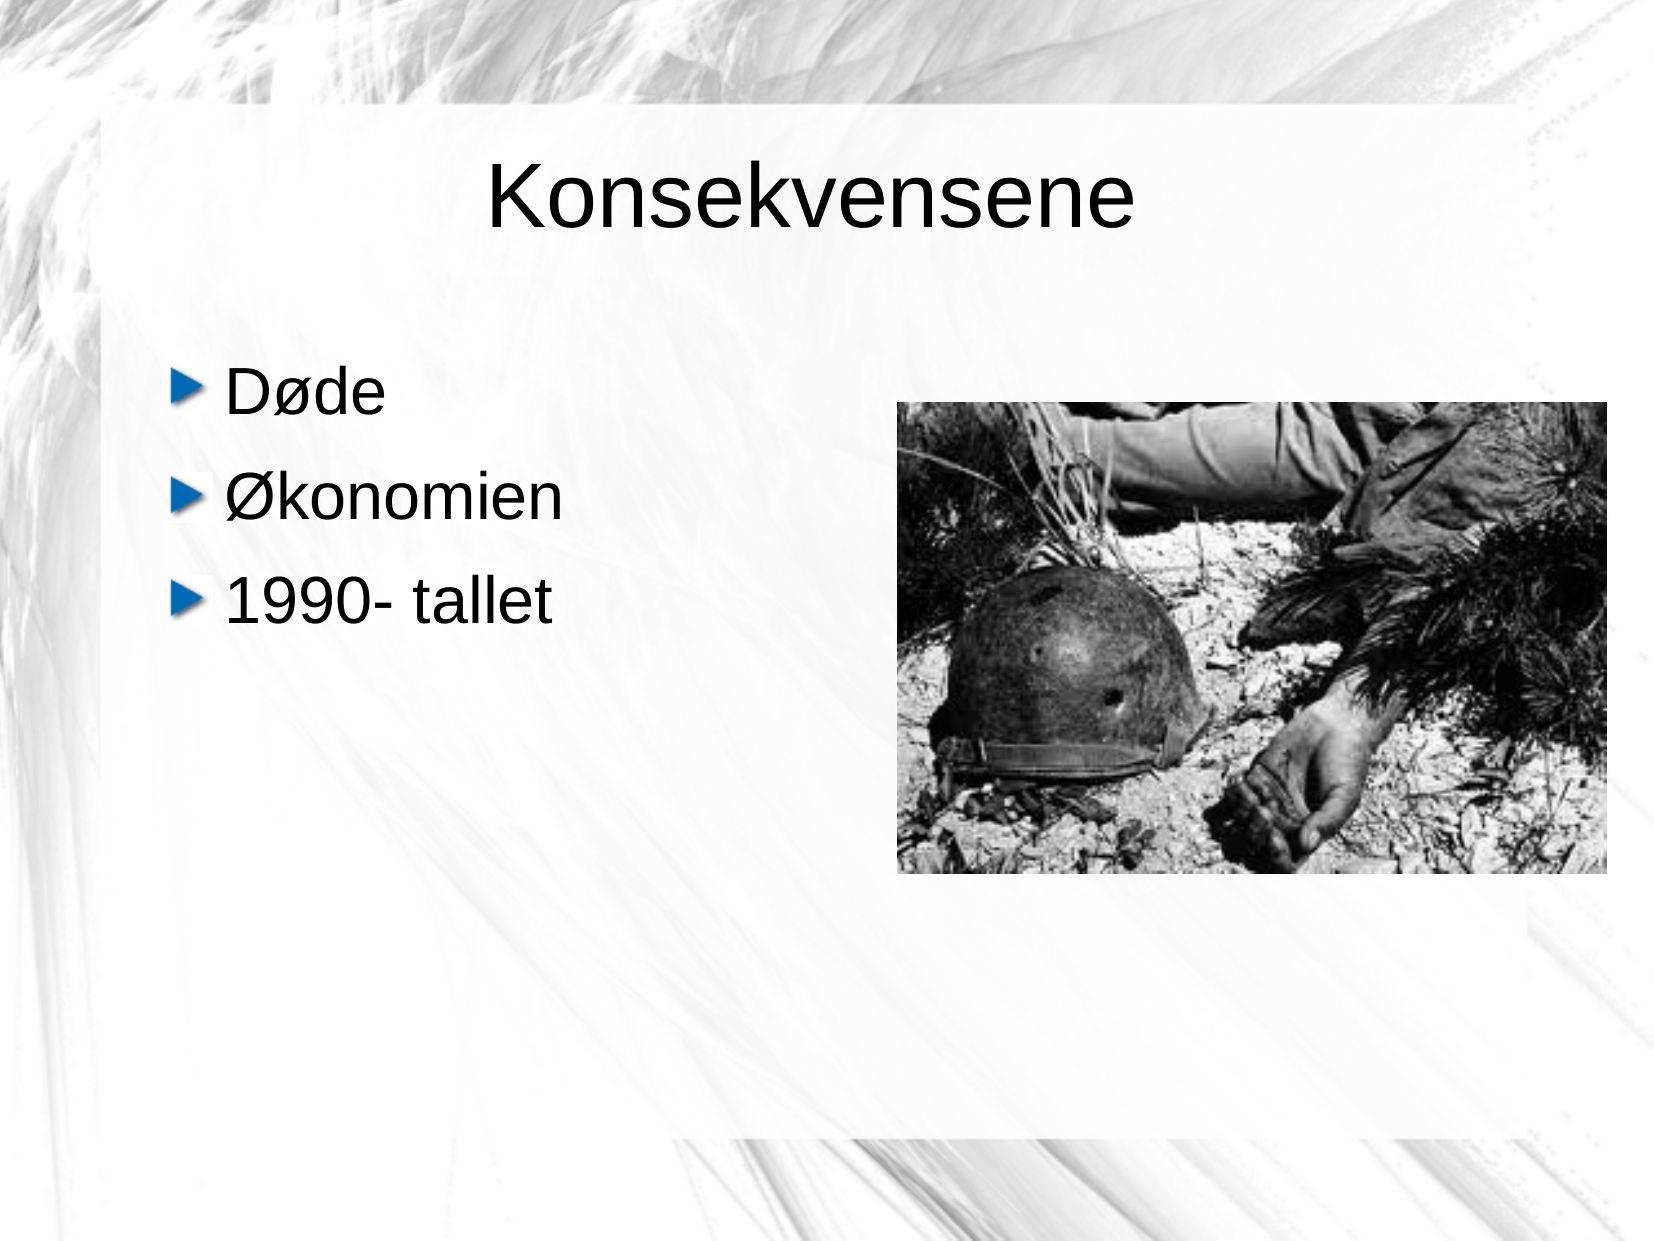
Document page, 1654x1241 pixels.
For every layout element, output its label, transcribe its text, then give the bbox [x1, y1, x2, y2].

list Døde Økonomien 1990- tallet [153, 354, 863, 980]
picture [0, 0, 1654, 1241]
title Konsekvensene [118, 112, 1506, 281]
